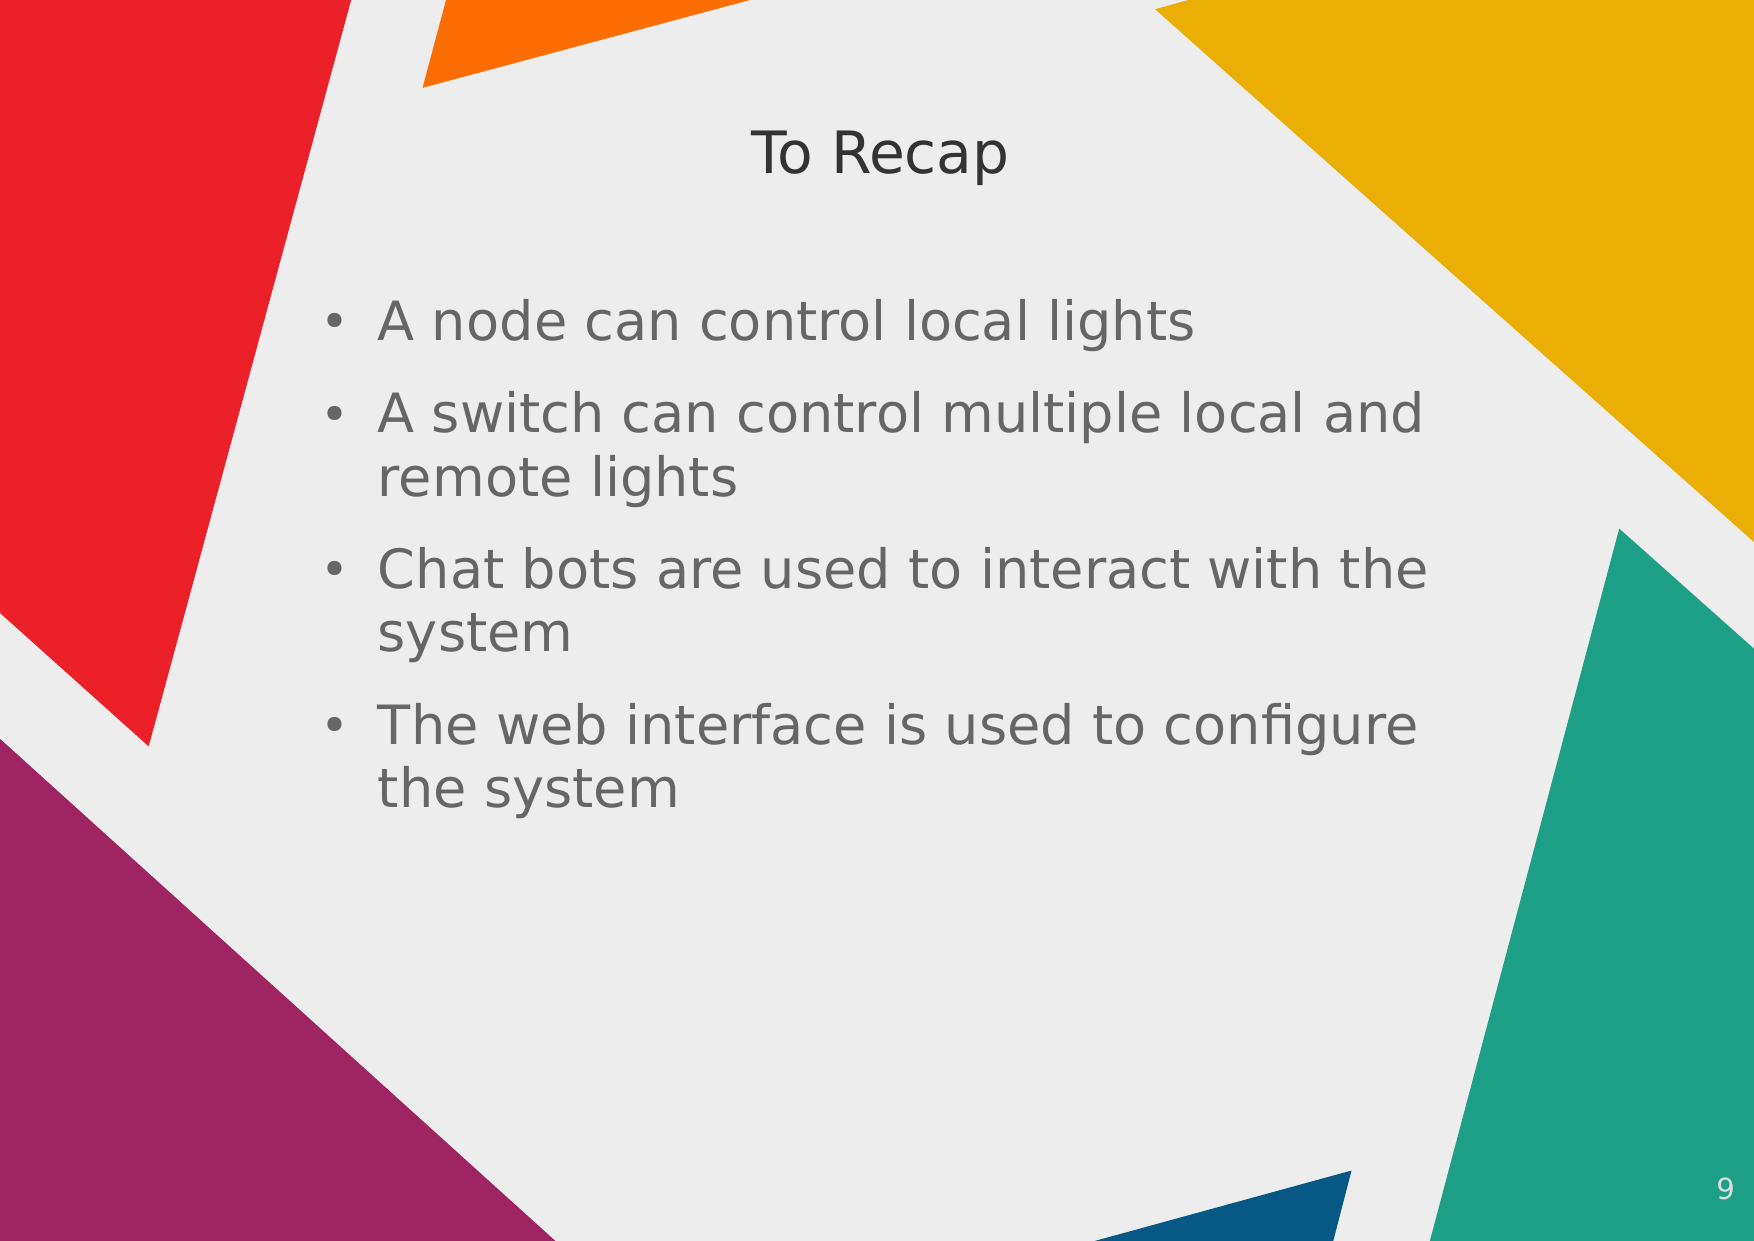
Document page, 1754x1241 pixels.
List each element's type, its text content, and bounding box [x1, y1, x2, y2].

list A node can control local lights A switch can control multiple local and remote lights Chat bots are used to interact with the system The web interface is used to configure the system [307, 290, 1455, 1090]
title To Recap [307, 49, 1455, 257]
